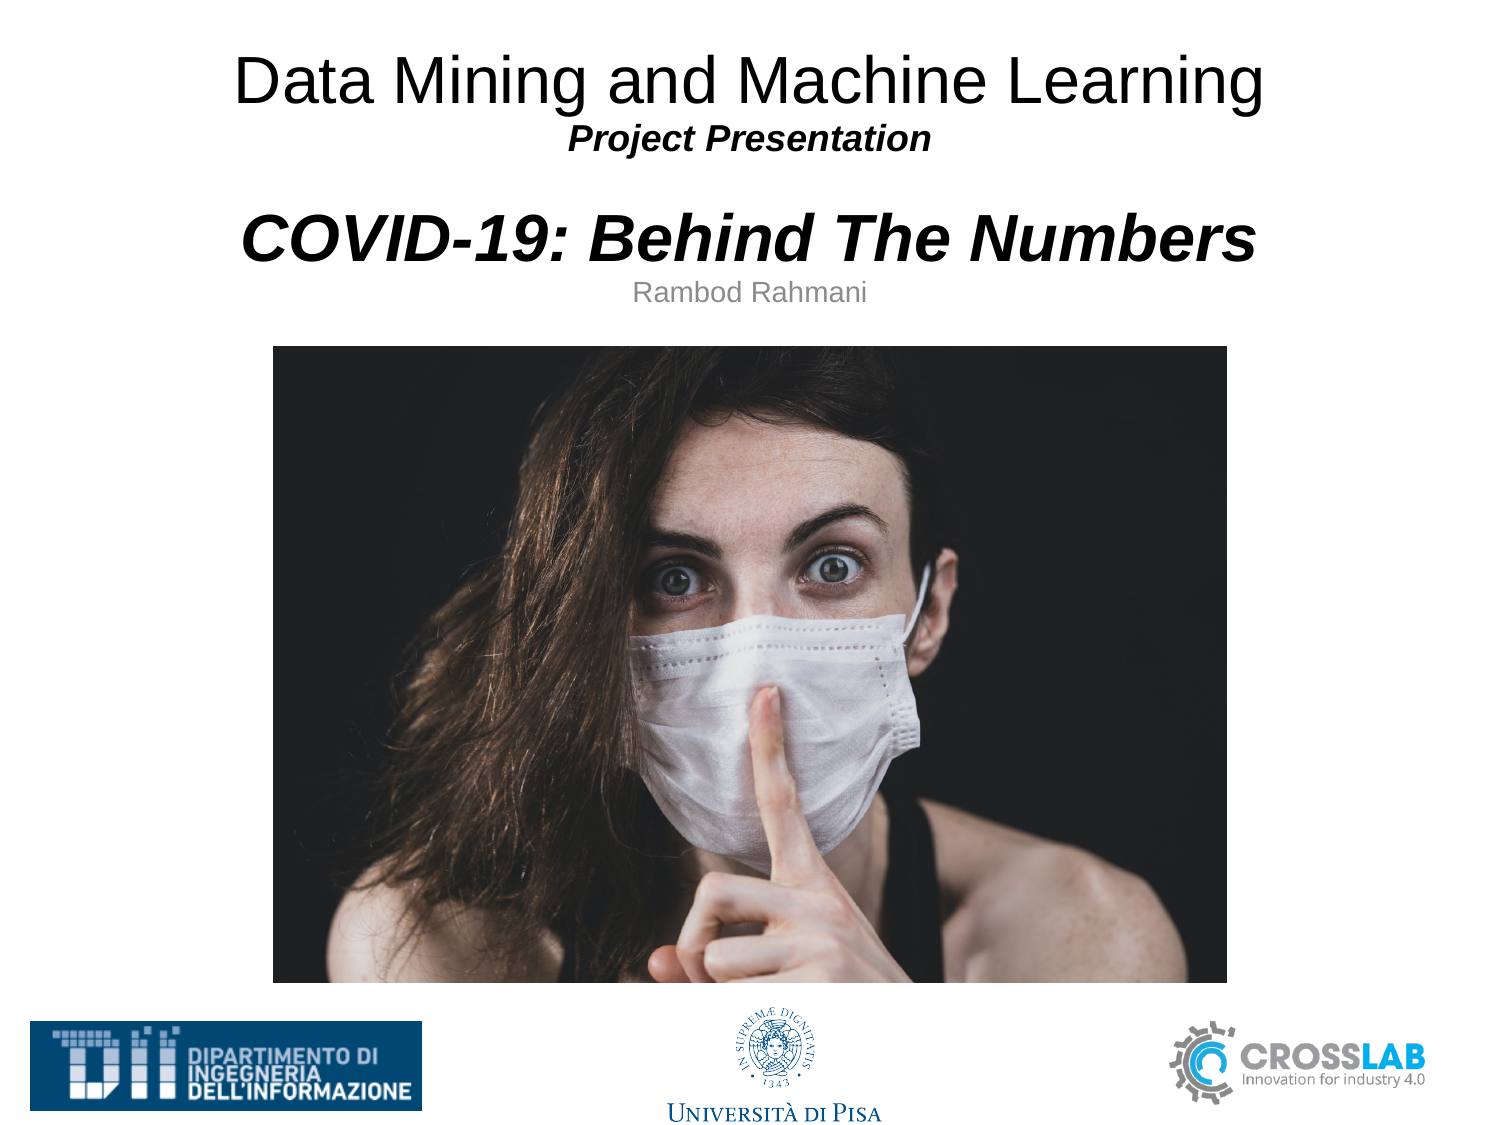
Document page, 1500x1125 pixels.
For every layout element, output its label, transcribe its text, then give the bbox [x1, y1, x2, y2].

text_box Data Mining and Machine Learning Project Presentation COVID-19: Behind The Numbers Rambod Rahmani [0, 4, 1500, 348]
picture [667, 1007, 882, 1122]
picture [273, 346, 1227, 983]
picture [30, 1021, 422, 1111]
picture [1169, 1021, 1425, 1105]
